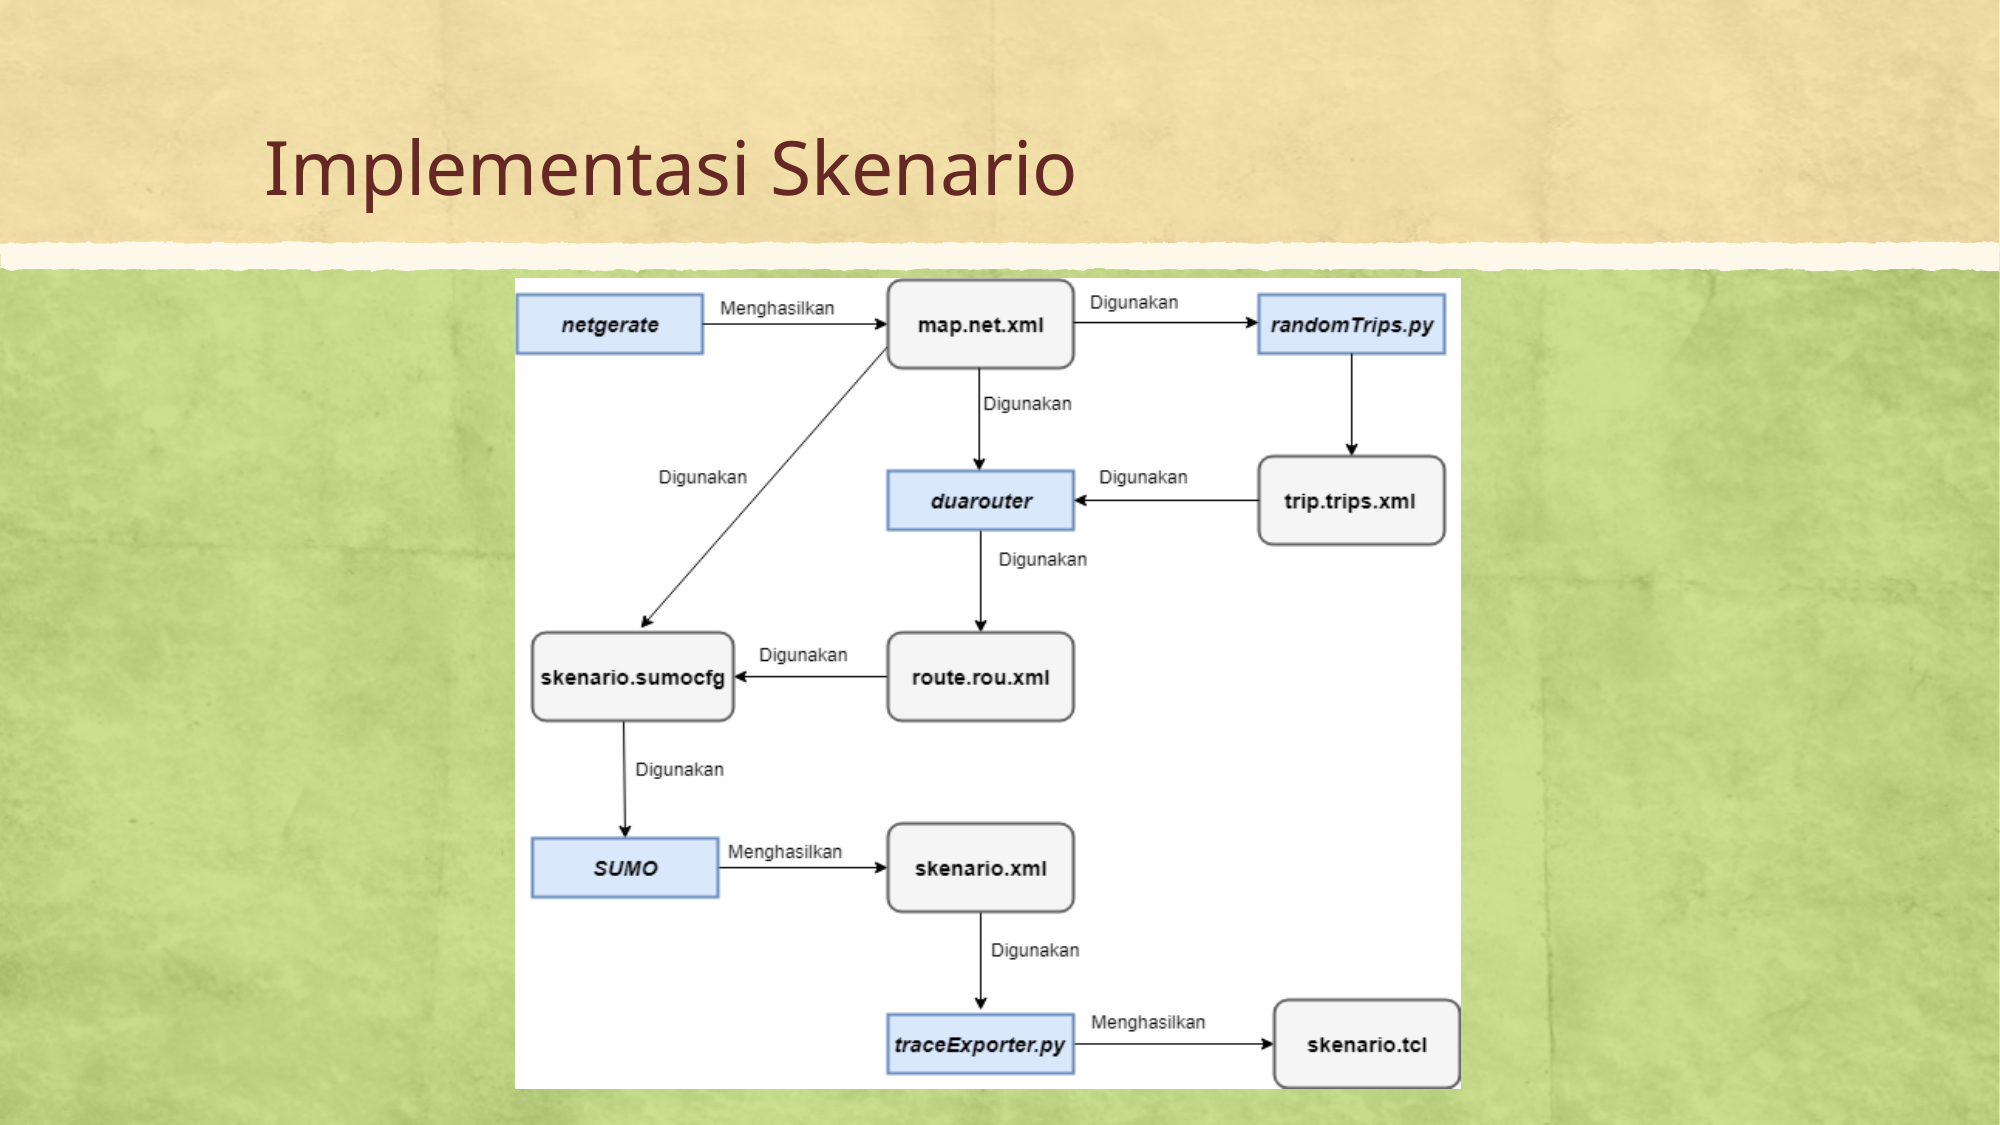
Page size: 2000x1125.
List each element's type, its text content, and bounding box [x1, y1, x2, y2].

picture [0, 0, 2000, 249]
title Implementasi Skenario [249, 31, 1750, 219]
picture [515, 278, 1461, 1089]
